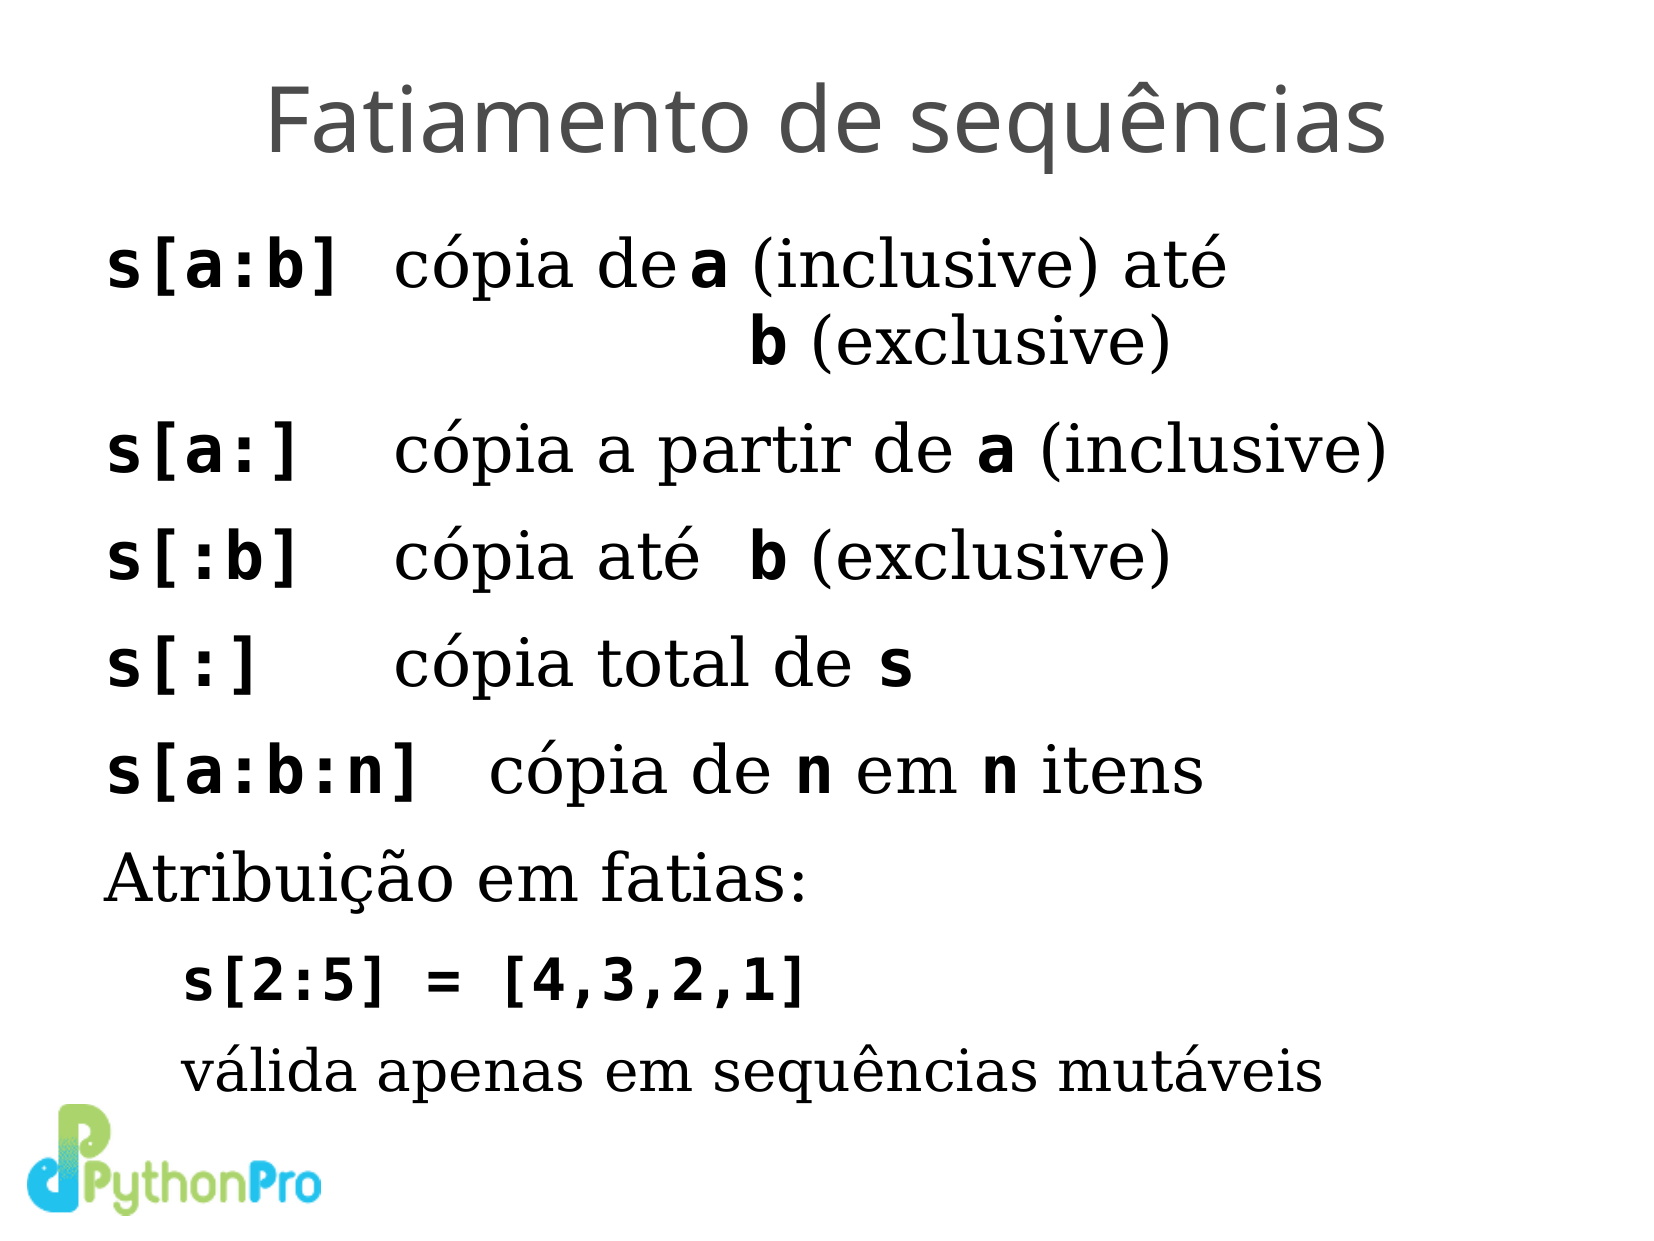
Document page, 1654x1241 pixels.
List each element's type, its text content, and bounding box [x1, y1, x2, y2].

list s[a:b] cópia de a (inclusive) até b (exclusive) s[a:] cópia a partir de a (inclusive) s[:b] cópia até b (exclusive) s[:] cópia total de s s[a:b:n] cópia de n em n itens Atribuição em fatias: s[2:5] = [4,3,2,1] válida apenas em sequências mutáveis [86, 225, 1576, 1107]
picture [27, 1104, 321, 1216]
title Fatiamento de sequências [82, 13, 1571, 222]
